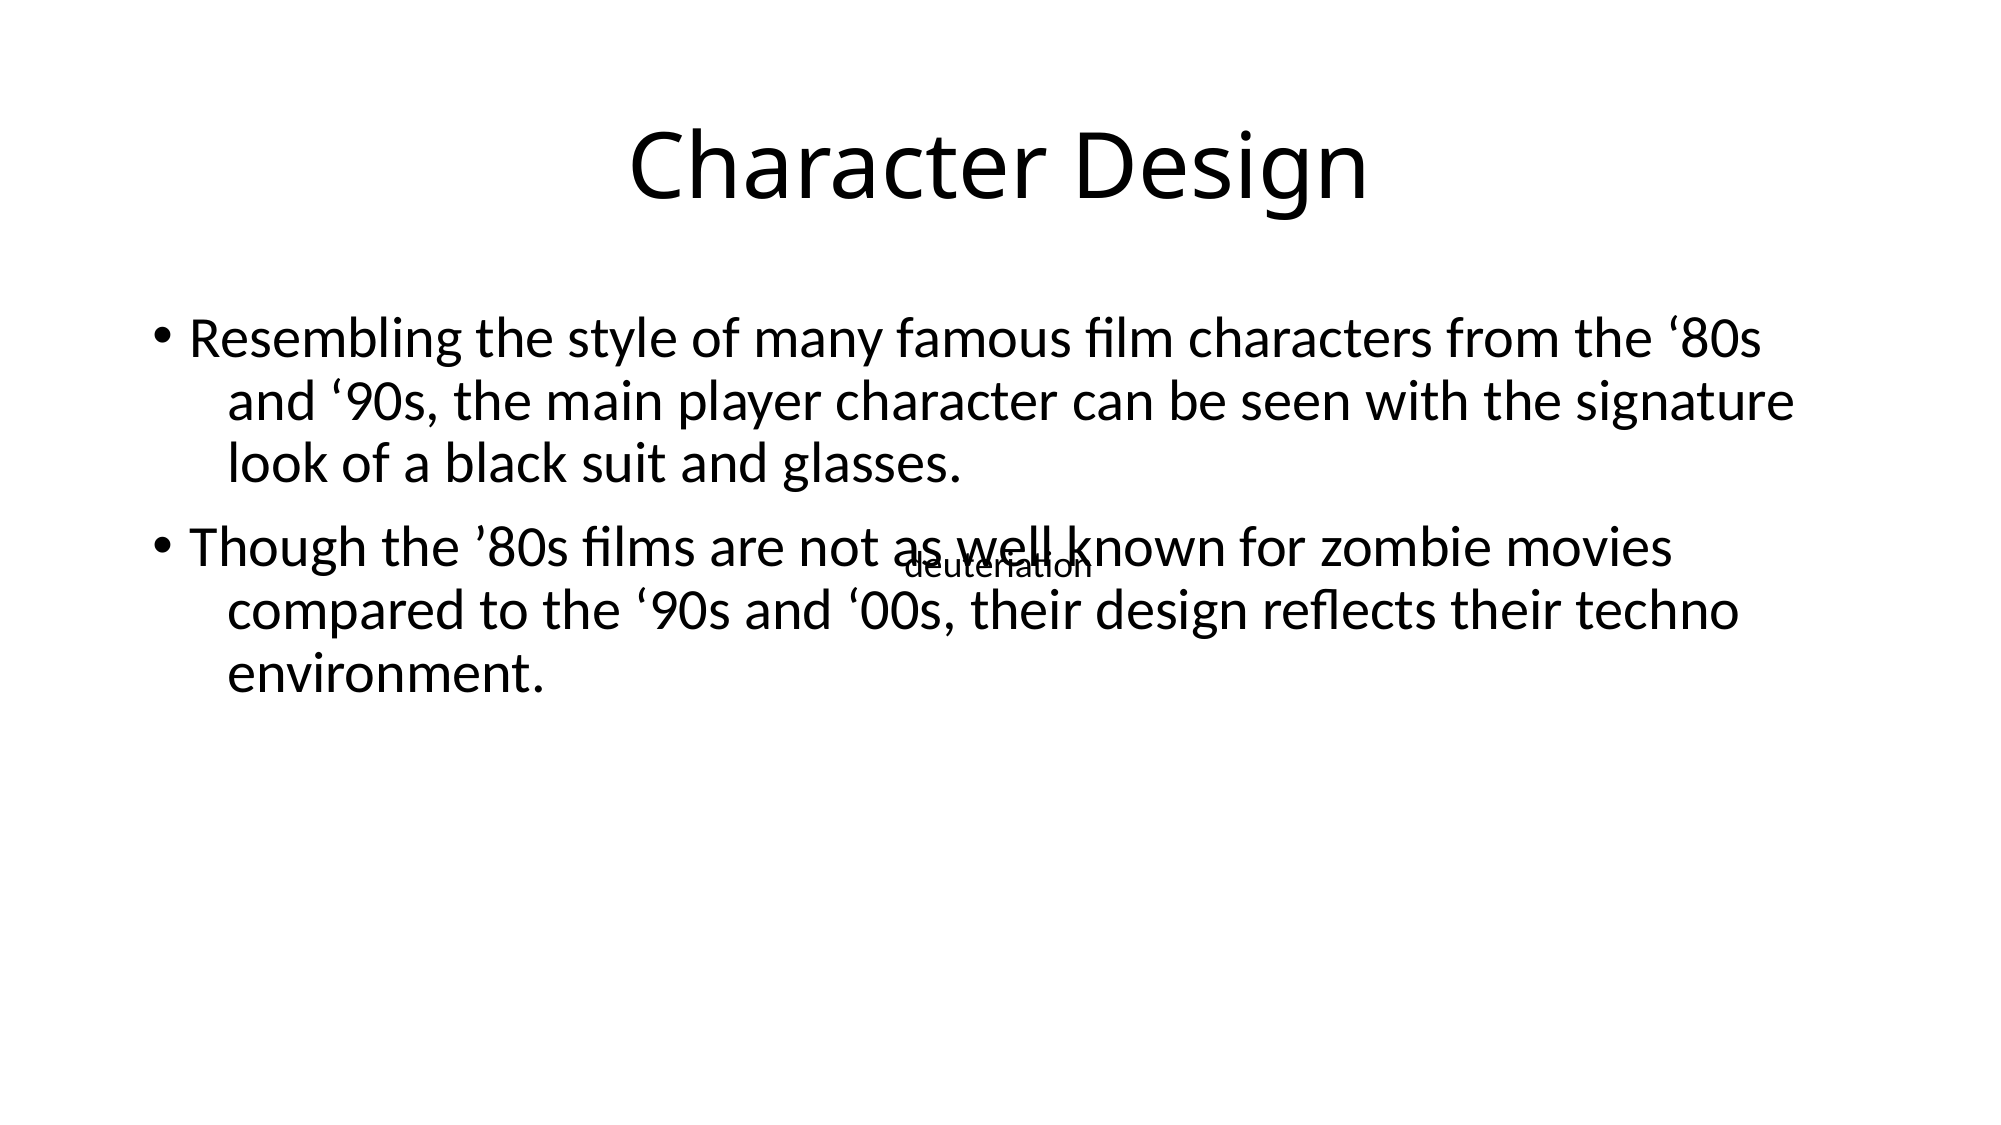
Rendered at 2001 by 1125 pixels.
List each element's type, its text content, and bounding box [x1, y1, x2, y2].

text_box deuteriation [889, 532, 1108, 592]
list Resembling the style of many famous film characters from the ‘80s and ‘90s, the main player character can be seen with the signature look of a black suit and glasses. Though the ’80s films are not as well known for zombie movies compared to the ‘90s and ‘00s, their design reflects their techno environment. [137, 299, 1863, 1014]
title Character Design [137, 59, 1863, 278]
